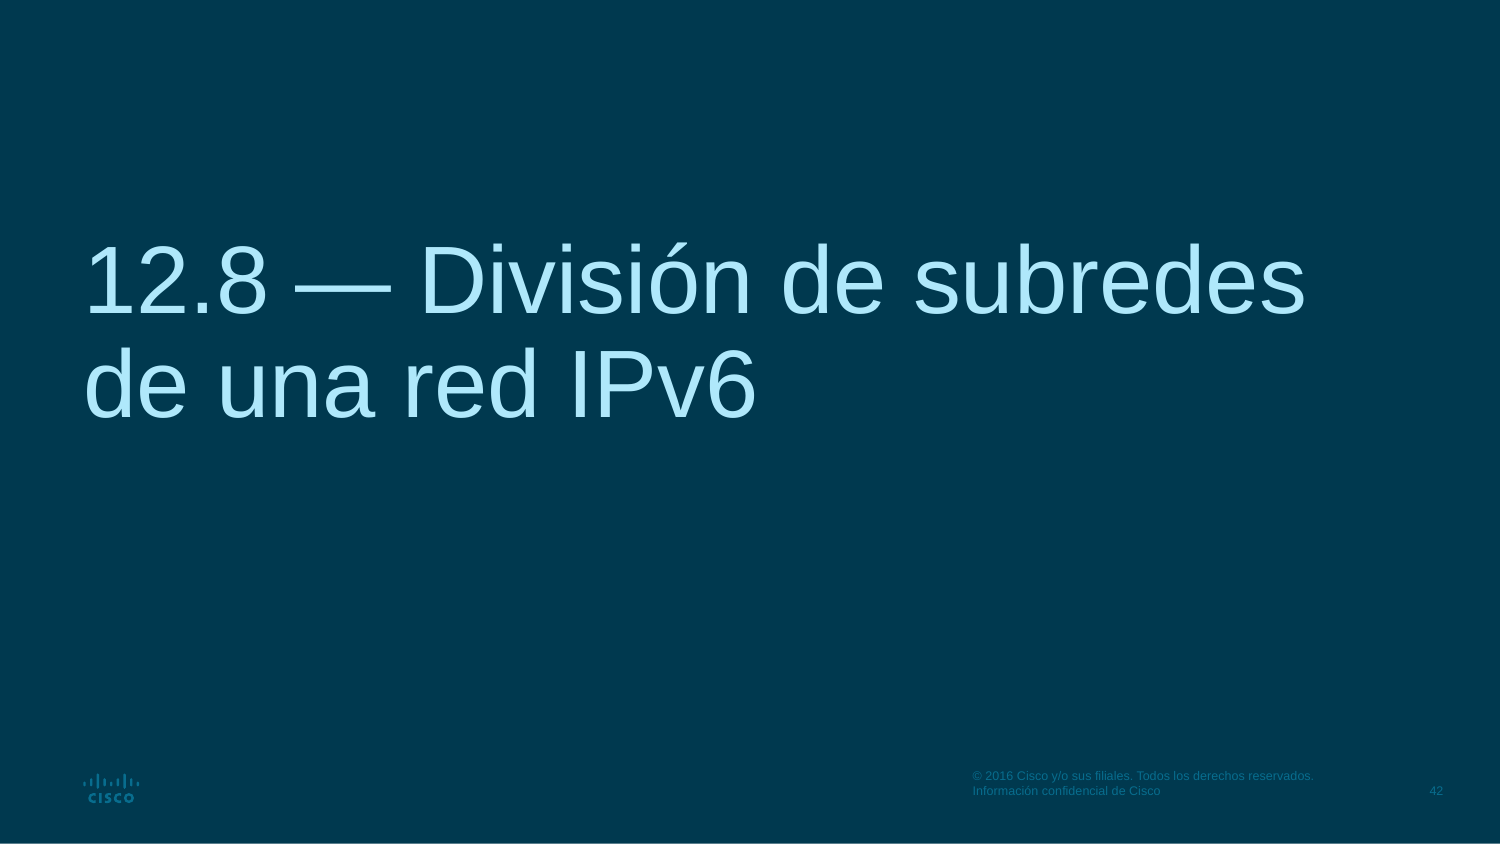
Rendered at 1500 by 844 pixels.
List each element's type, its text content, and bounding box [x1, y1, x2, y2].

title 12.8 — División de subredes de una red IPv6 [68, 286, 1427, 446]
